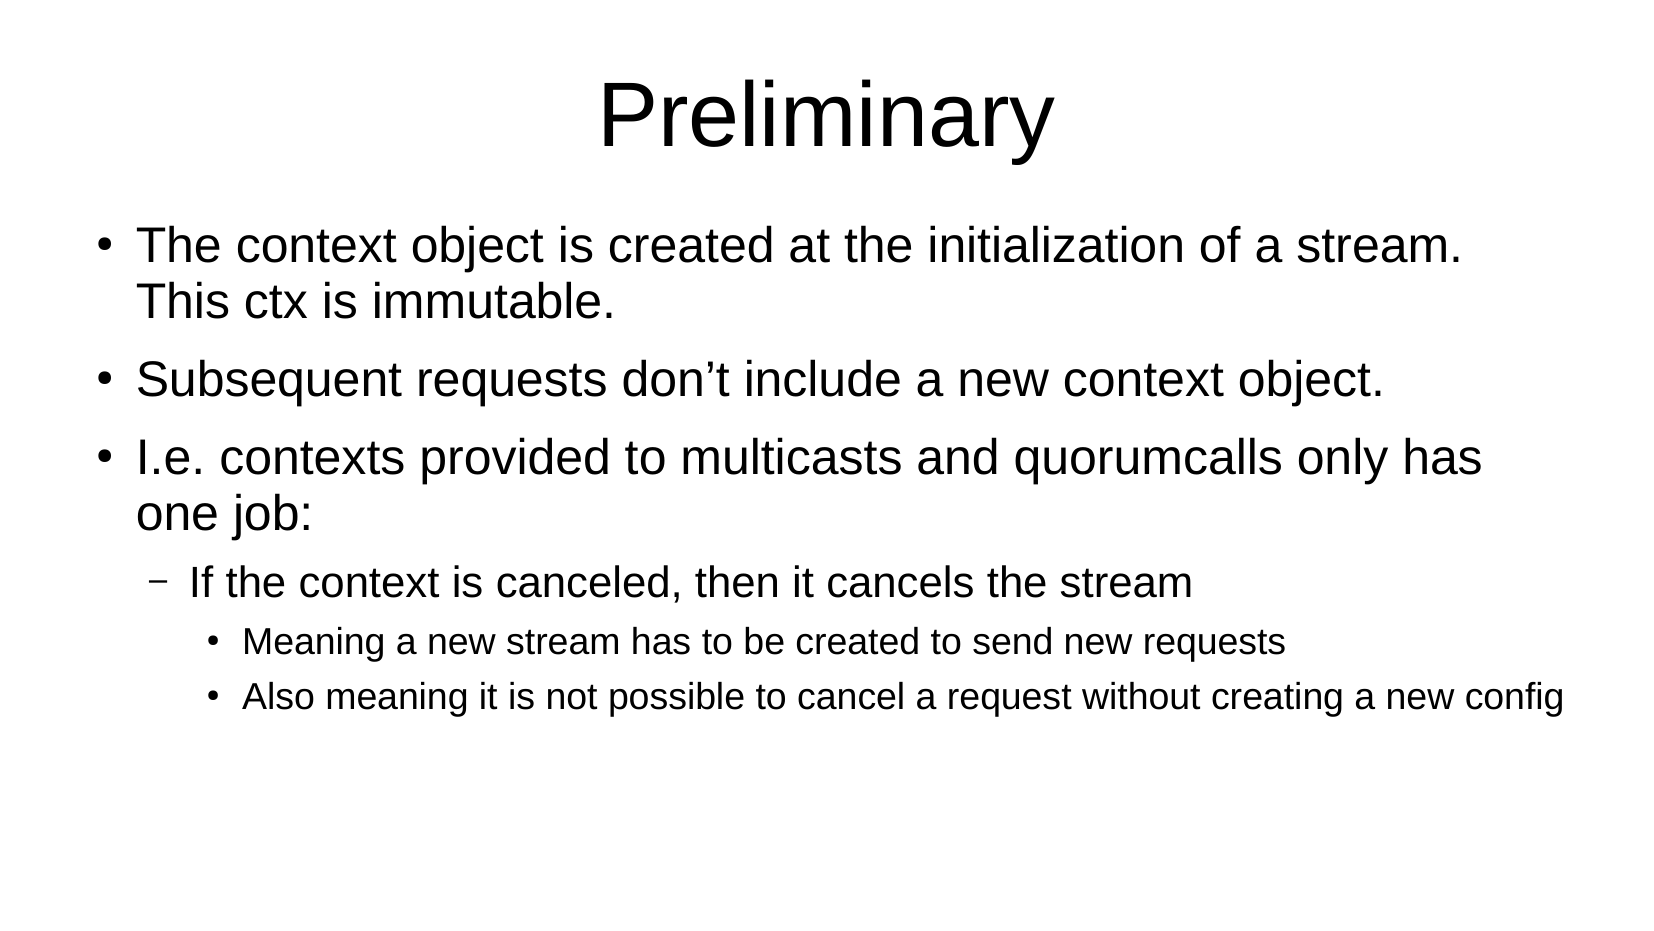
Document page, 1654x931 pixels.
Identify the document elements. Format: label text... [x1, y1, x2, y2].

title Preliminary [82, 37, 1571, 193]
list The context object is created at the initialization of a stream. This ctx is immutable. Subsequent requests don’t include a new context object. I.e. contexts provided to multicasts and quorumcalls only has one job: If the context is canceled, then it cancels the stream Meaning a new stream has to be created to send new requests Also meaning it is not possible to cancel a request without creating a new config [82, 217, 1571, 758]
